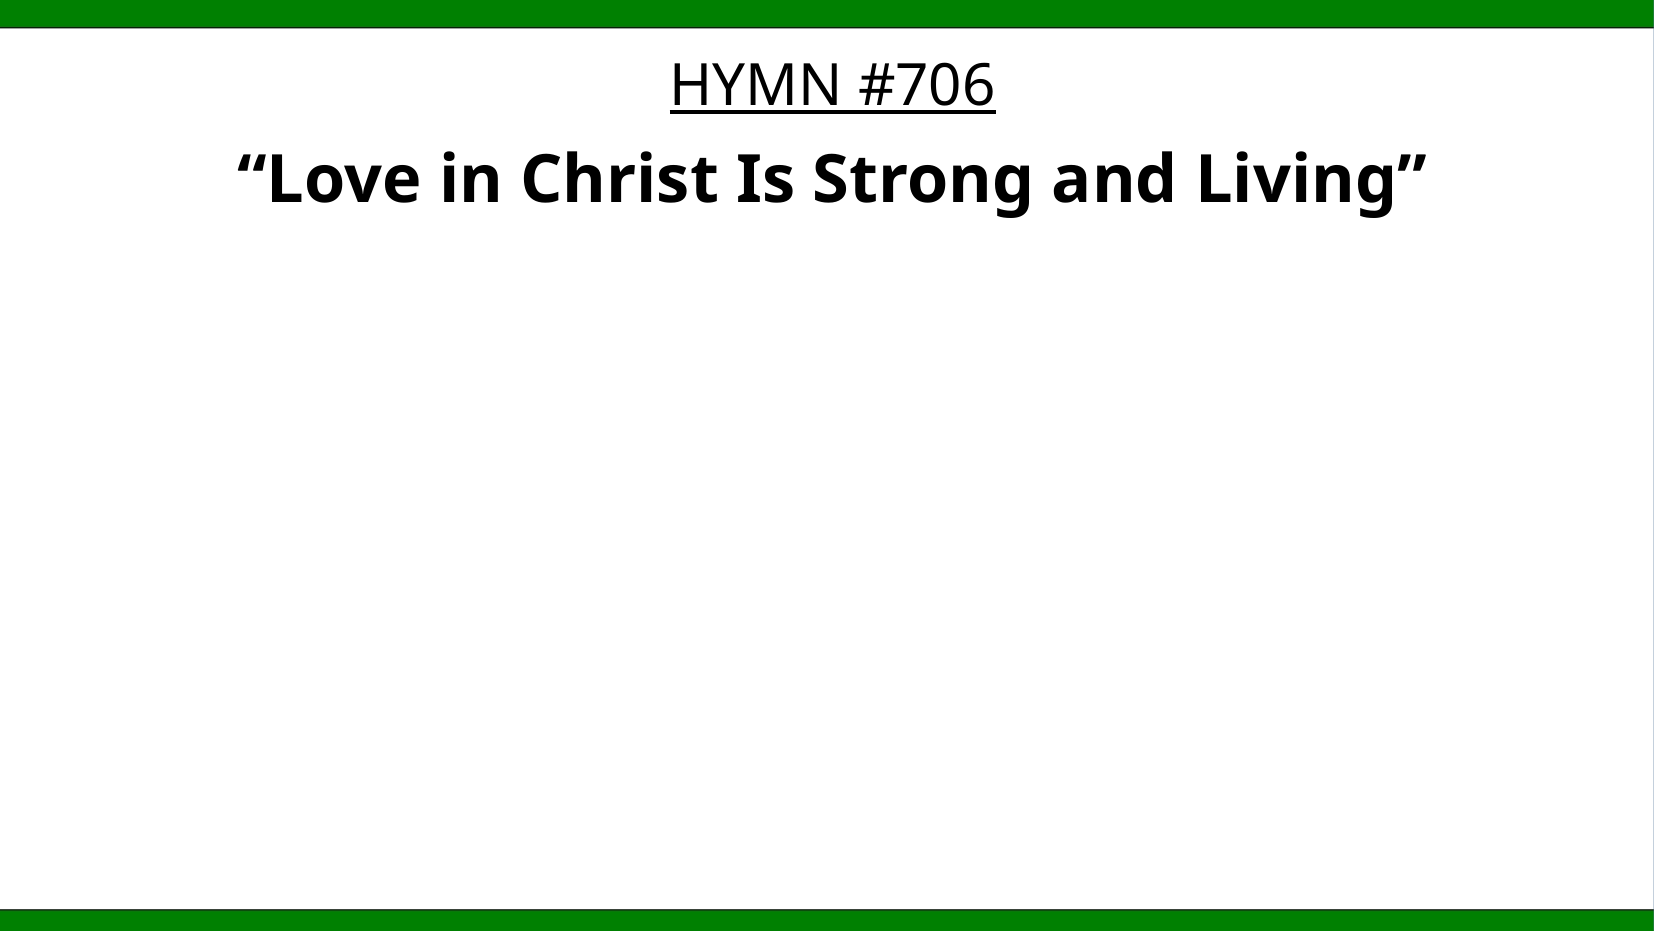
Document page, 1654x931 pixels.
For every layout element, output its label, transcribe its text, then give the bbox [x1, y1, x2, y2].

text_box HYMN #706 “Love in Christ Is Strong and Living” [105, 35, 1561, 226]
picture [0, 0, 1654, 931]
